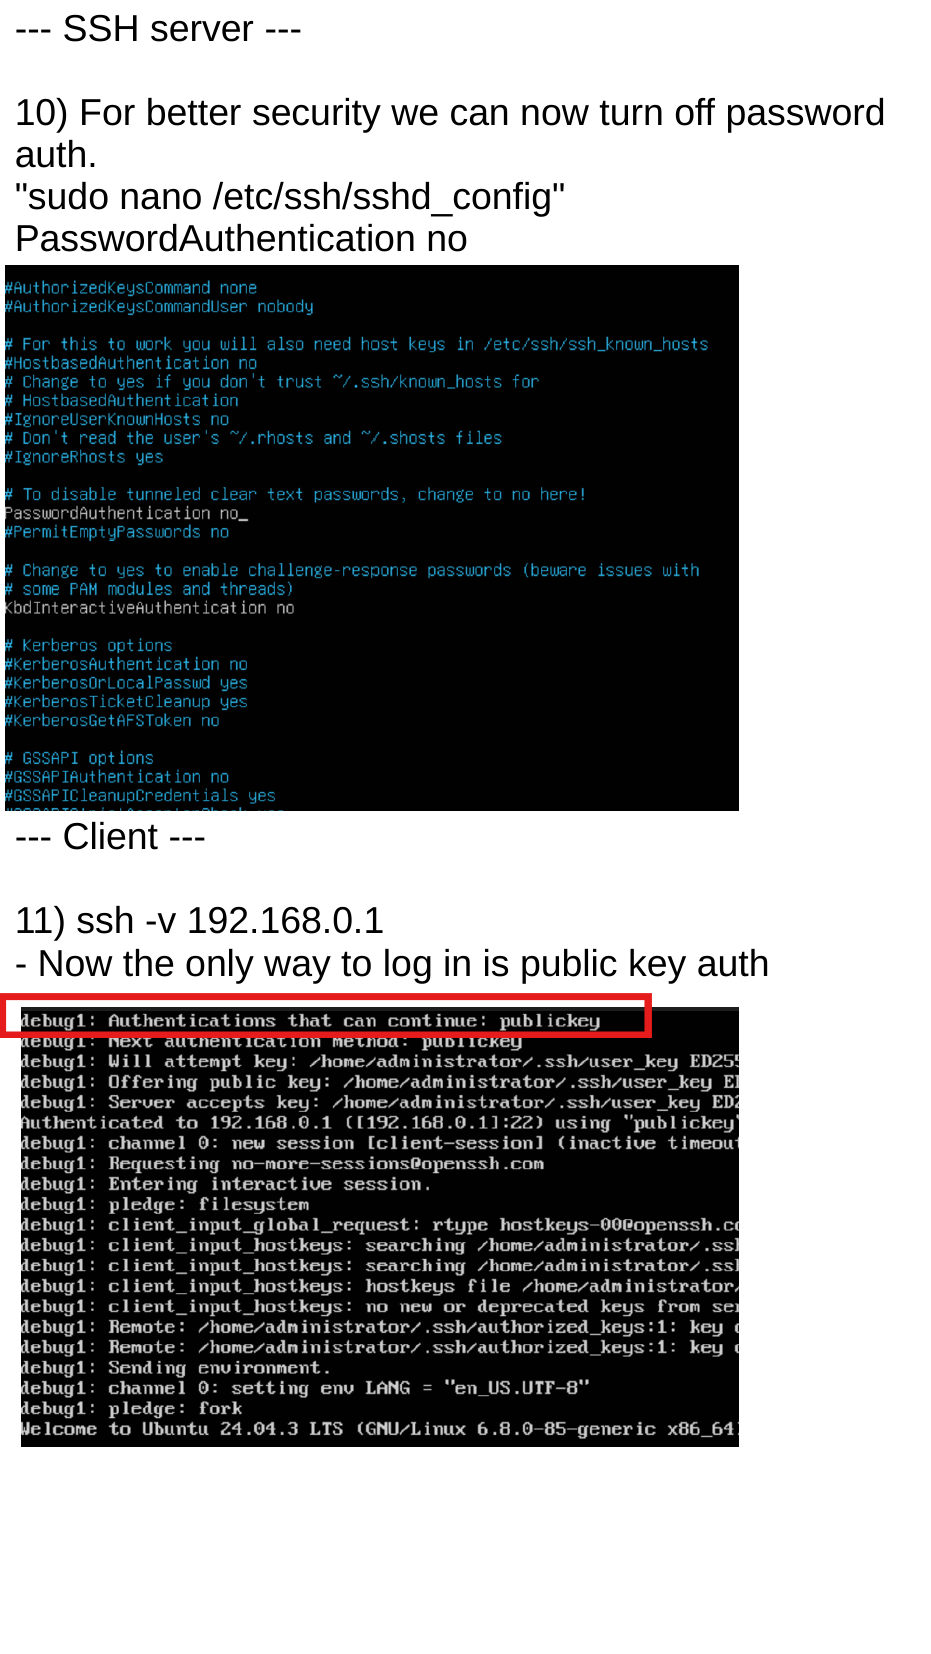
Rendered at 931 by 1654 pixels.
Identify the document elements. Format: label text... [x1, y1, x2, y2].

picture [5, 265, 739, 808]
text_box --- Client --- 11) ssh -v 192.168.0.1 - Now the only way to log in is public key auth [0, 808, 787, 1034]
picture [0, 992, 739, 1447]
text_box --- SSH server --- 10) For better security we can now turn off password auth. "sudo nano /etc/ssh/sshd_config" PasswordAuthentication no [0, 0, 903, 351]
